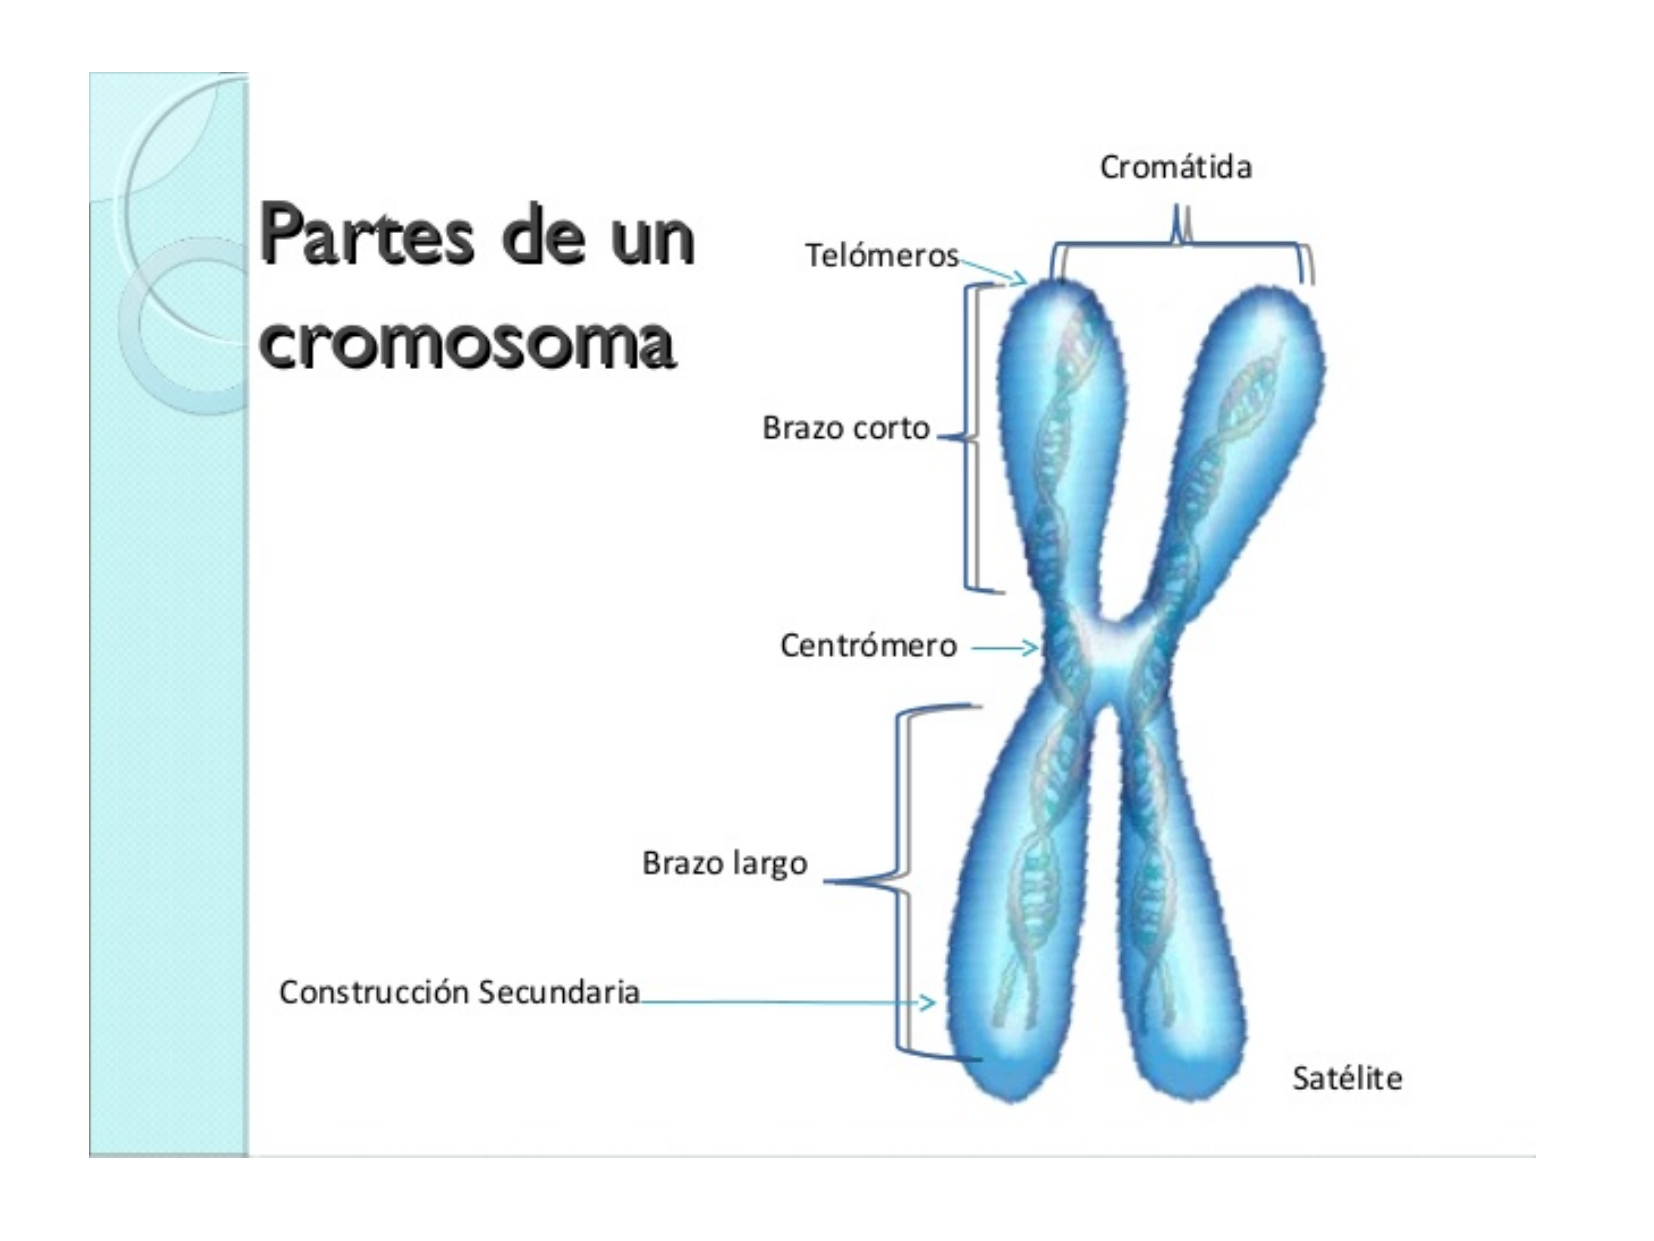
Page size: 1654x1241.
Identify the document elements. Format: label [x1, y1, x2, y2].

picture [89, 72, 1536, 1158]
